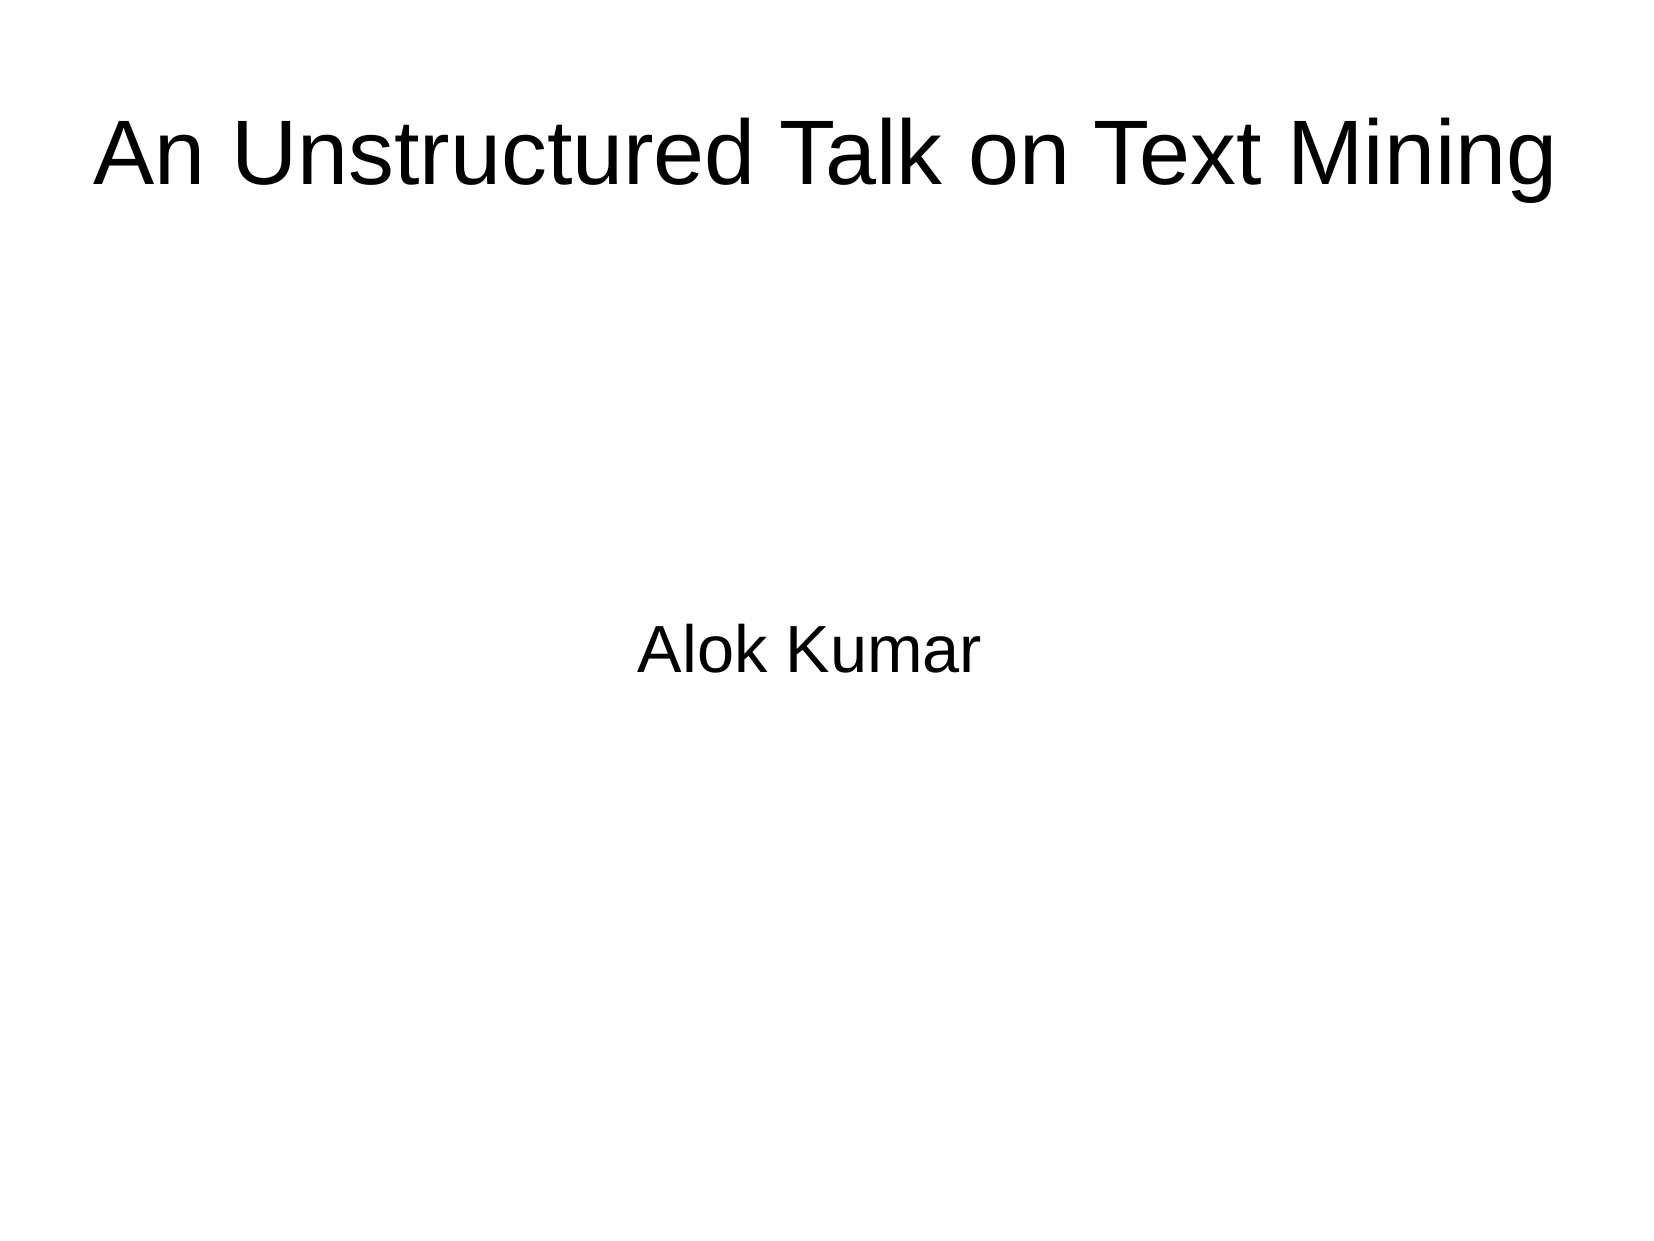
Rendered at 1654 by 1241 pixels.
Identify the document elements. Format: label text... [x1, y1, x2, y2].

title An Unstructured Talk on Text Mining [82, 49, 1571, 257]
subtitle Alok Kumar [82, 290, 1538, 1010]
